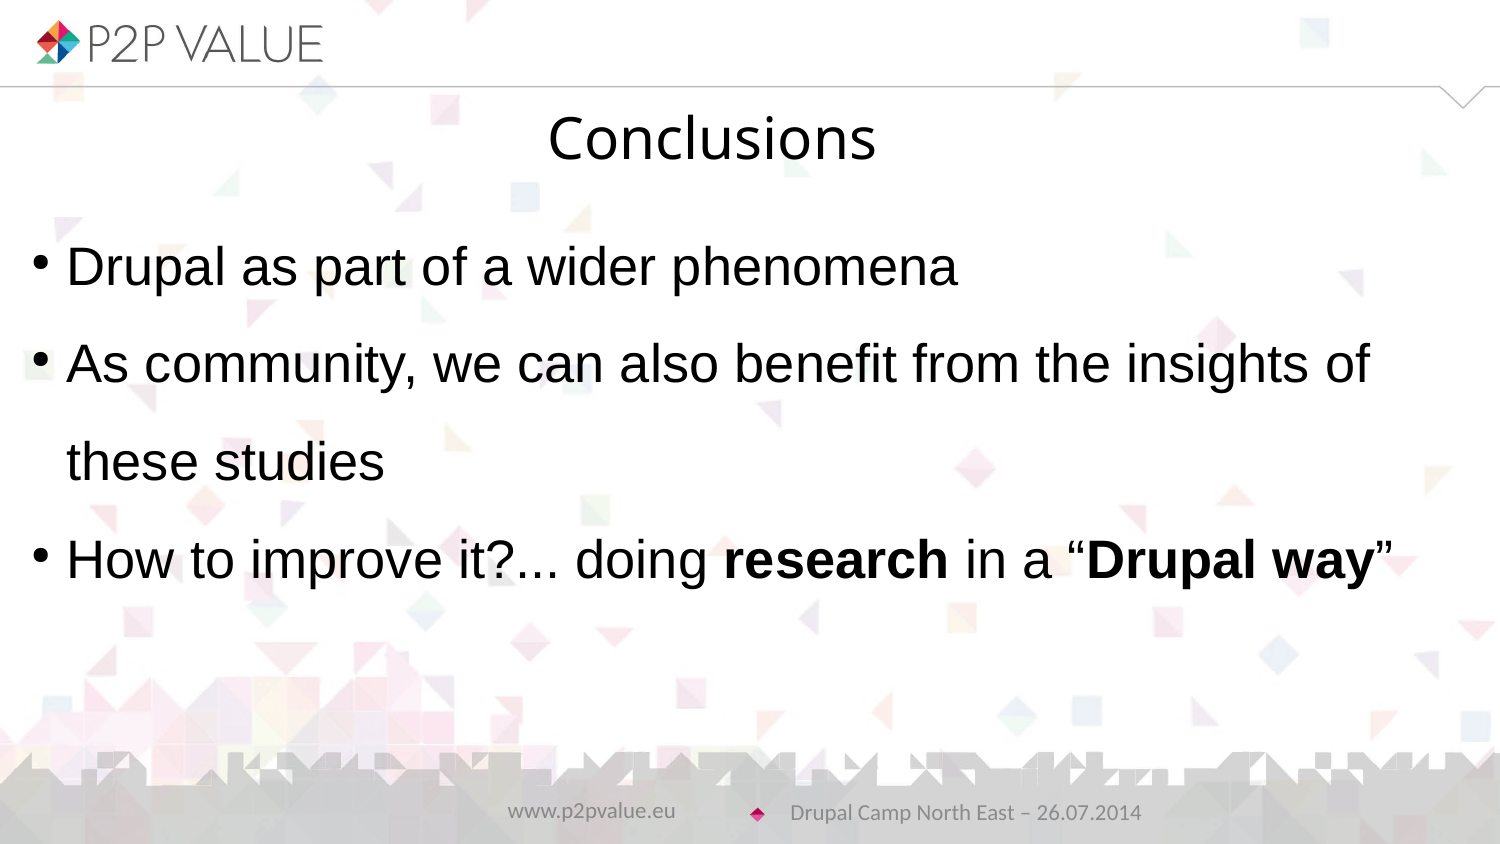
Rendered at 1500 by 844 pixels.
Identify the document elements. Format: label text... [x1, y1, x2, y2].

picture [0, 0, 1500, 844]
text_box www.p2pvalue.eu [501, 789, 720, 829]
title Conclusions [60, 92, 1366, 181]
subtitle Drupal as part of a wider phenomena As community, we can also benefit from the insights of these studies How to improve it?... doing research in a “Drupal way” [17, 191, 1499, 796]
text_box Drupal Camp North East – 26.07.2014 [777, 788, 1470, 834]
